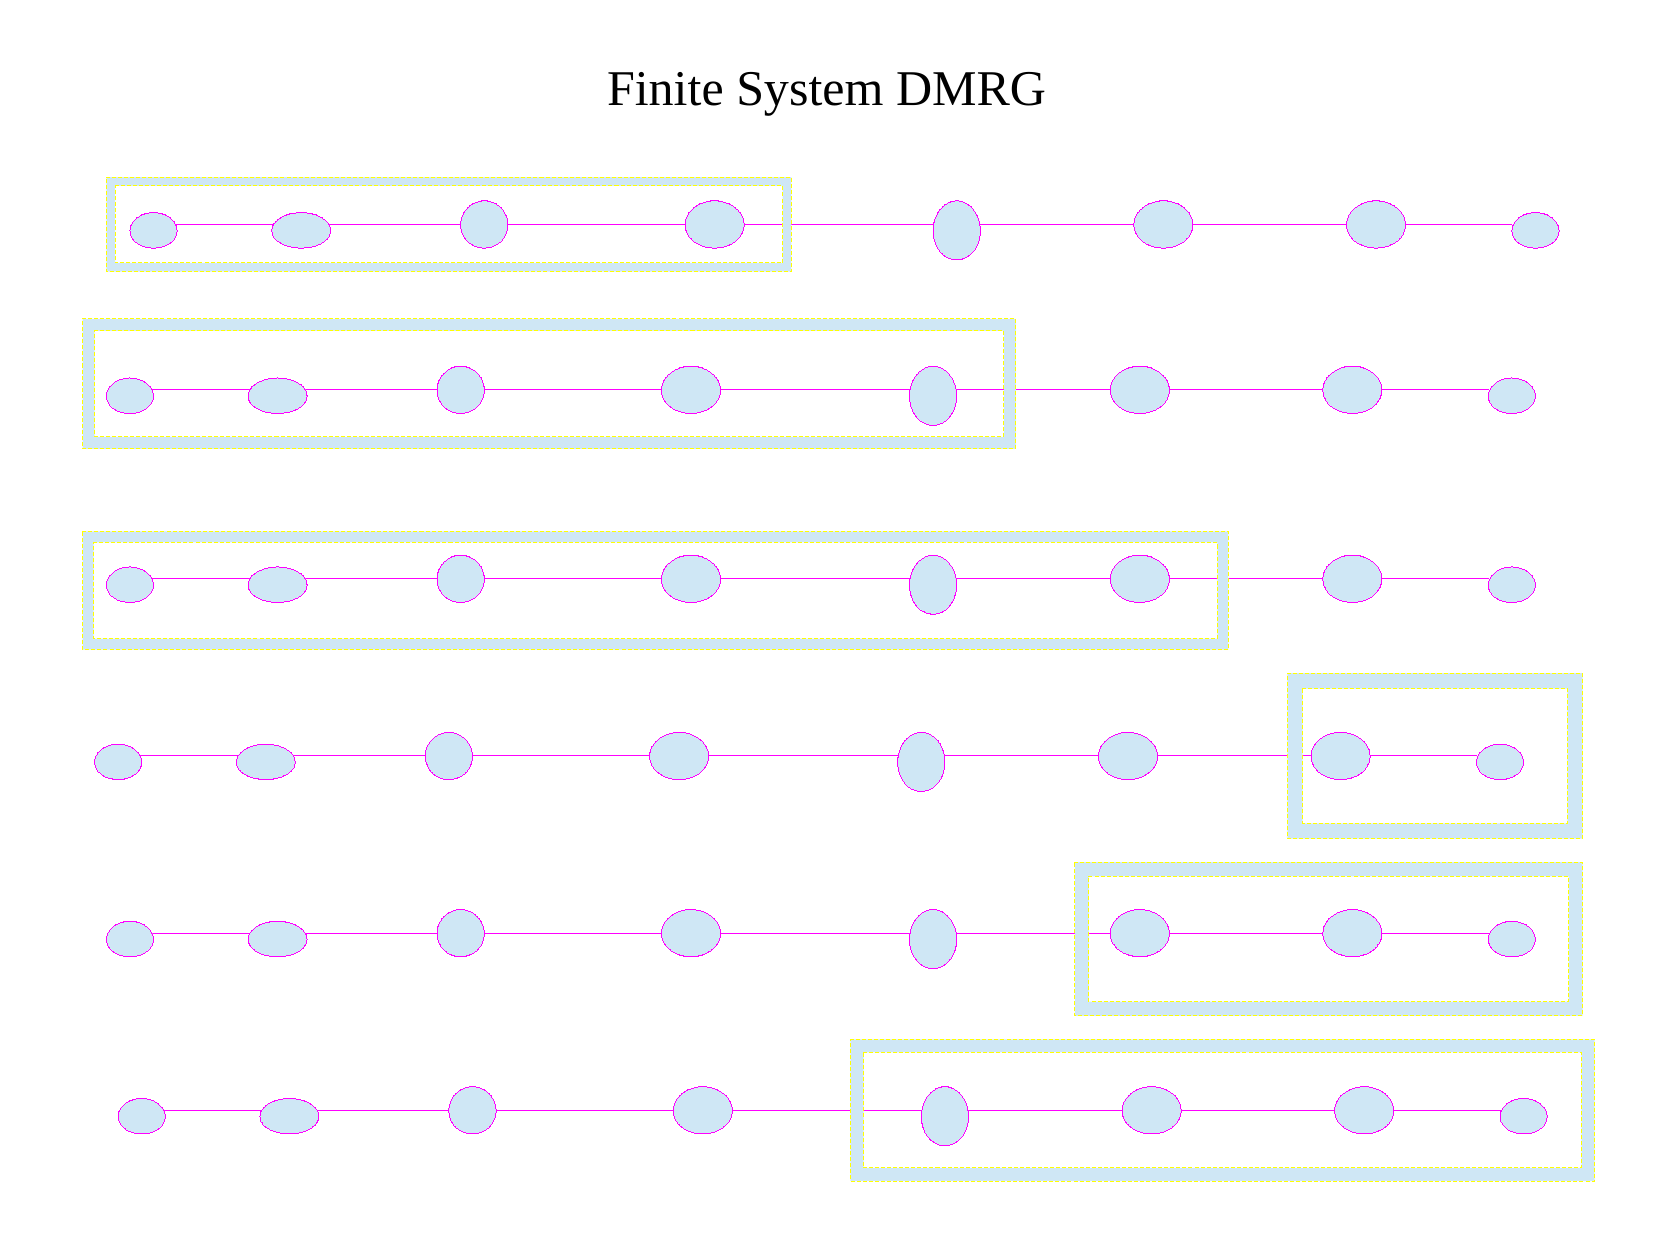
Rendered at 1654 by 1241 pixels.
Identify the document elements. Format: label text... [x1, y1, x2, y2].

text_box [1322, 366, 1382, 414]
text_box [448, 1086, 497, 1134]
text_box [909, 909, 957, 969]
text_box [1110, 366, 1170, 414]
text_box [82, 318, 1016, 449]
text_box [118, 1098, 166, 1134]
text_box [1488, 566, 1536, 603]
text_box [1488, 377, 1536, 414]
text_box [248, 921, 308, 957]
text_box [850, 1039, 1595, 1182]
text_box [259, 1098, 319, 1134]
text_box [673, 1086, 733, 1134]
text_box [1133, 200, 1193, 249]
text_box [236, 744, 296, 780]
text_box [106, 177, 792, 272]
text_box [933, 200, 981, 260]
text_box [1346, 200, 1406, 249]
text_box [1098, 732, 1158, 780]
text_box [1511, 212, 1560, 249]
text_box [82, 531, 1229, 650]
text_box [1287, 673, 1583, 839]
text_box [425, 732, 473, 780]
text_box [897, 732, 945, 792]
text_box [1322, 555, 1382, 603]
text_box [1074, 862, 1583, 1016]
text_box [649, 732, 709, 780]
text_box [437, 909, 485, 957]
text_box [106, 921, 154, 957]
text_box [94, 744, 142, 780]
title Finite System DMRG [82, 35, 1571, 142]
text_box [661, 909, 721, 957]
